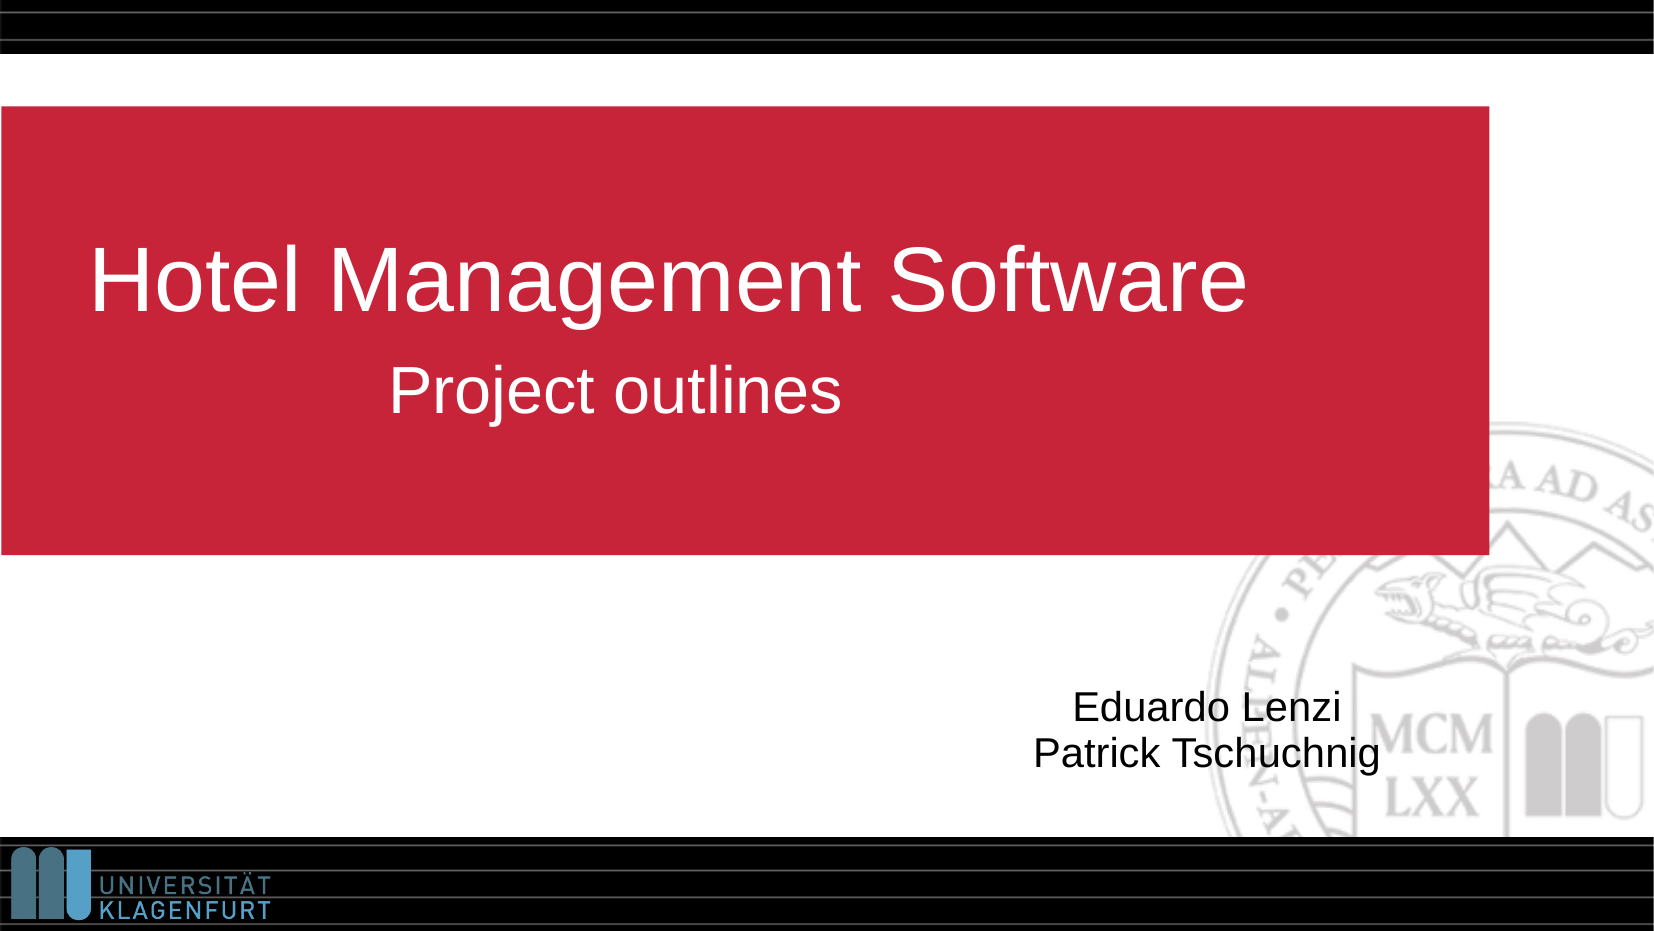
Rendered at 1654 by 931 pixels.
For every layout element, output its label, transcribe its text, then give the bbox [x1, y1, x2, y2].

title Hotel Management Software Project outlines [1, 106, 1490, 556]
picture [0, 0, 1654, 54]
subtitle Eduardo Lenzi Patrick Tschuchnig [625, 590, 1489, 804]
picture [0, 837, 1654, 931]
